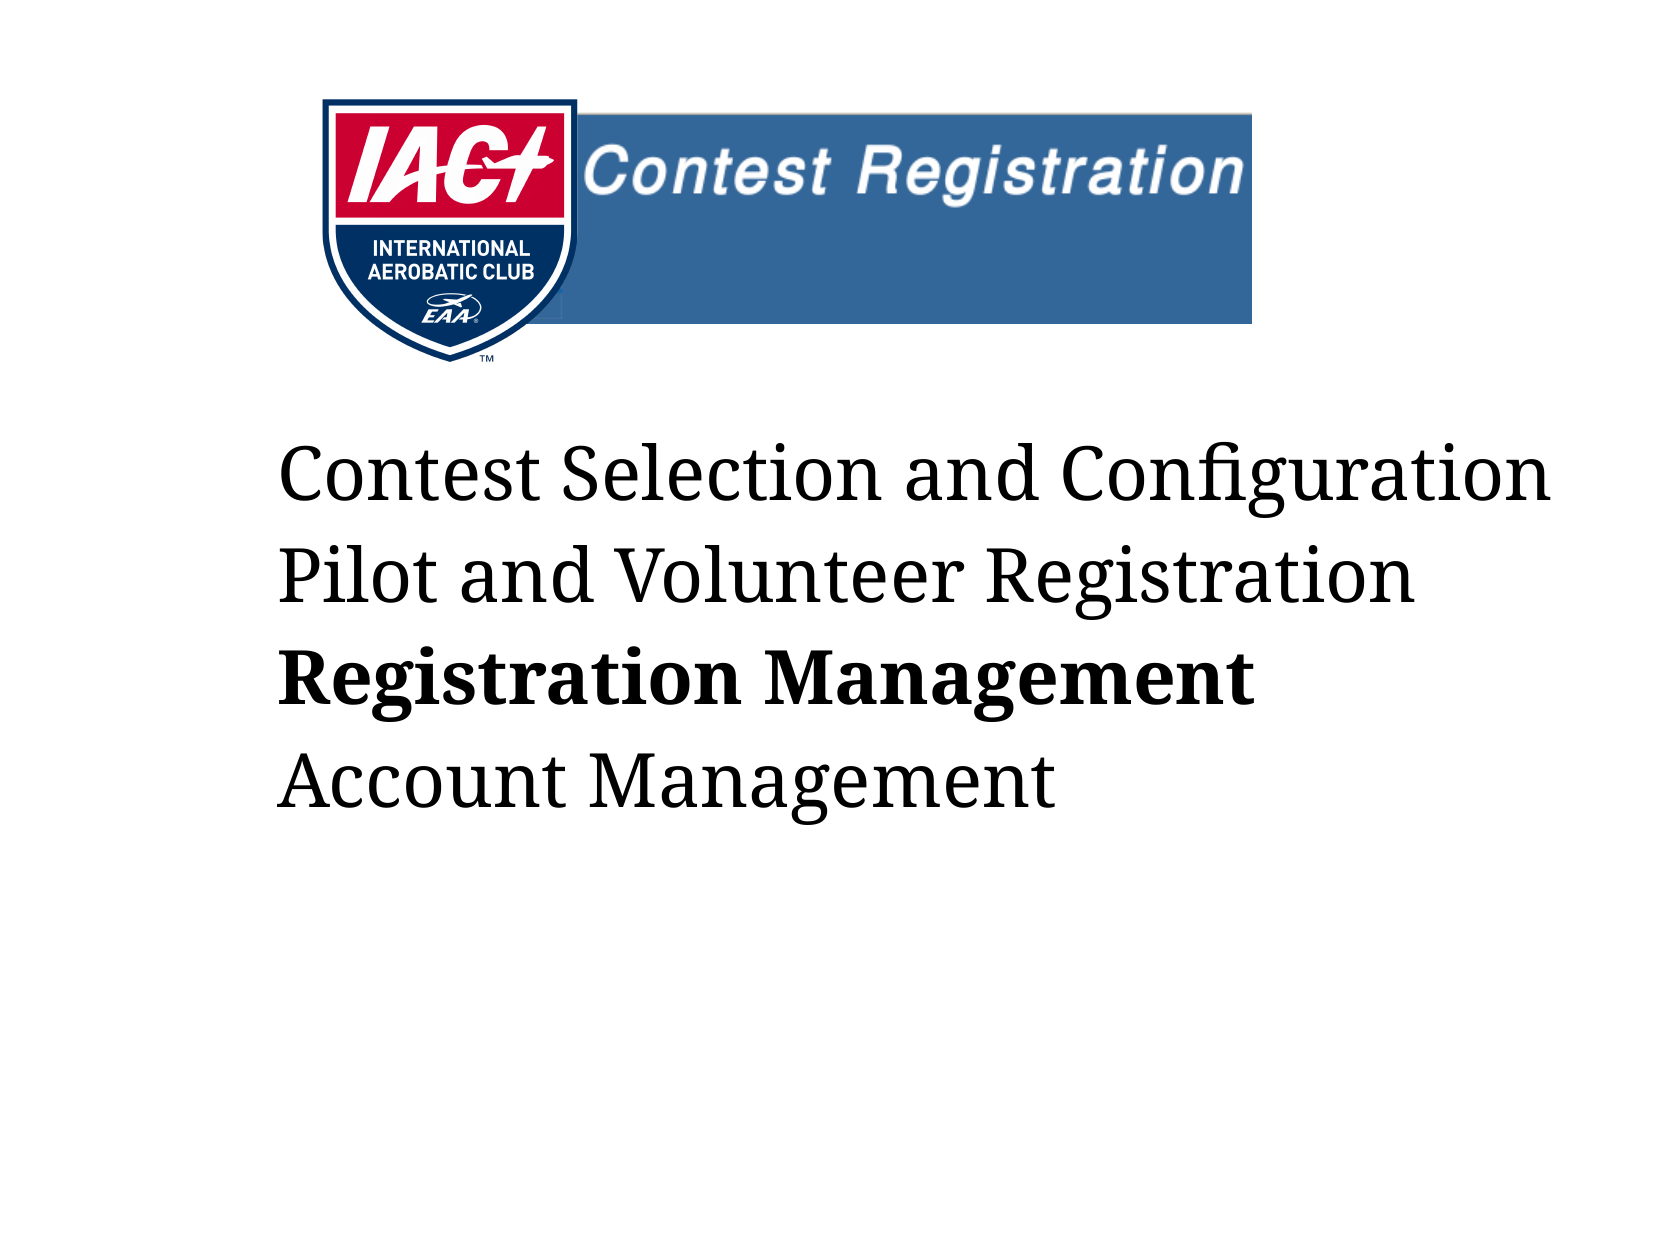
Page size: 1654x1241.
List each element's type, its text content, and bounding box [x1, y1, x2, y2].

picture [321, 98, 1252, 364]
text_box Contest Selection and Configuration Pilot and Volunteer Registration Registration Management Account Management [262, 412, 1576, 1044]
